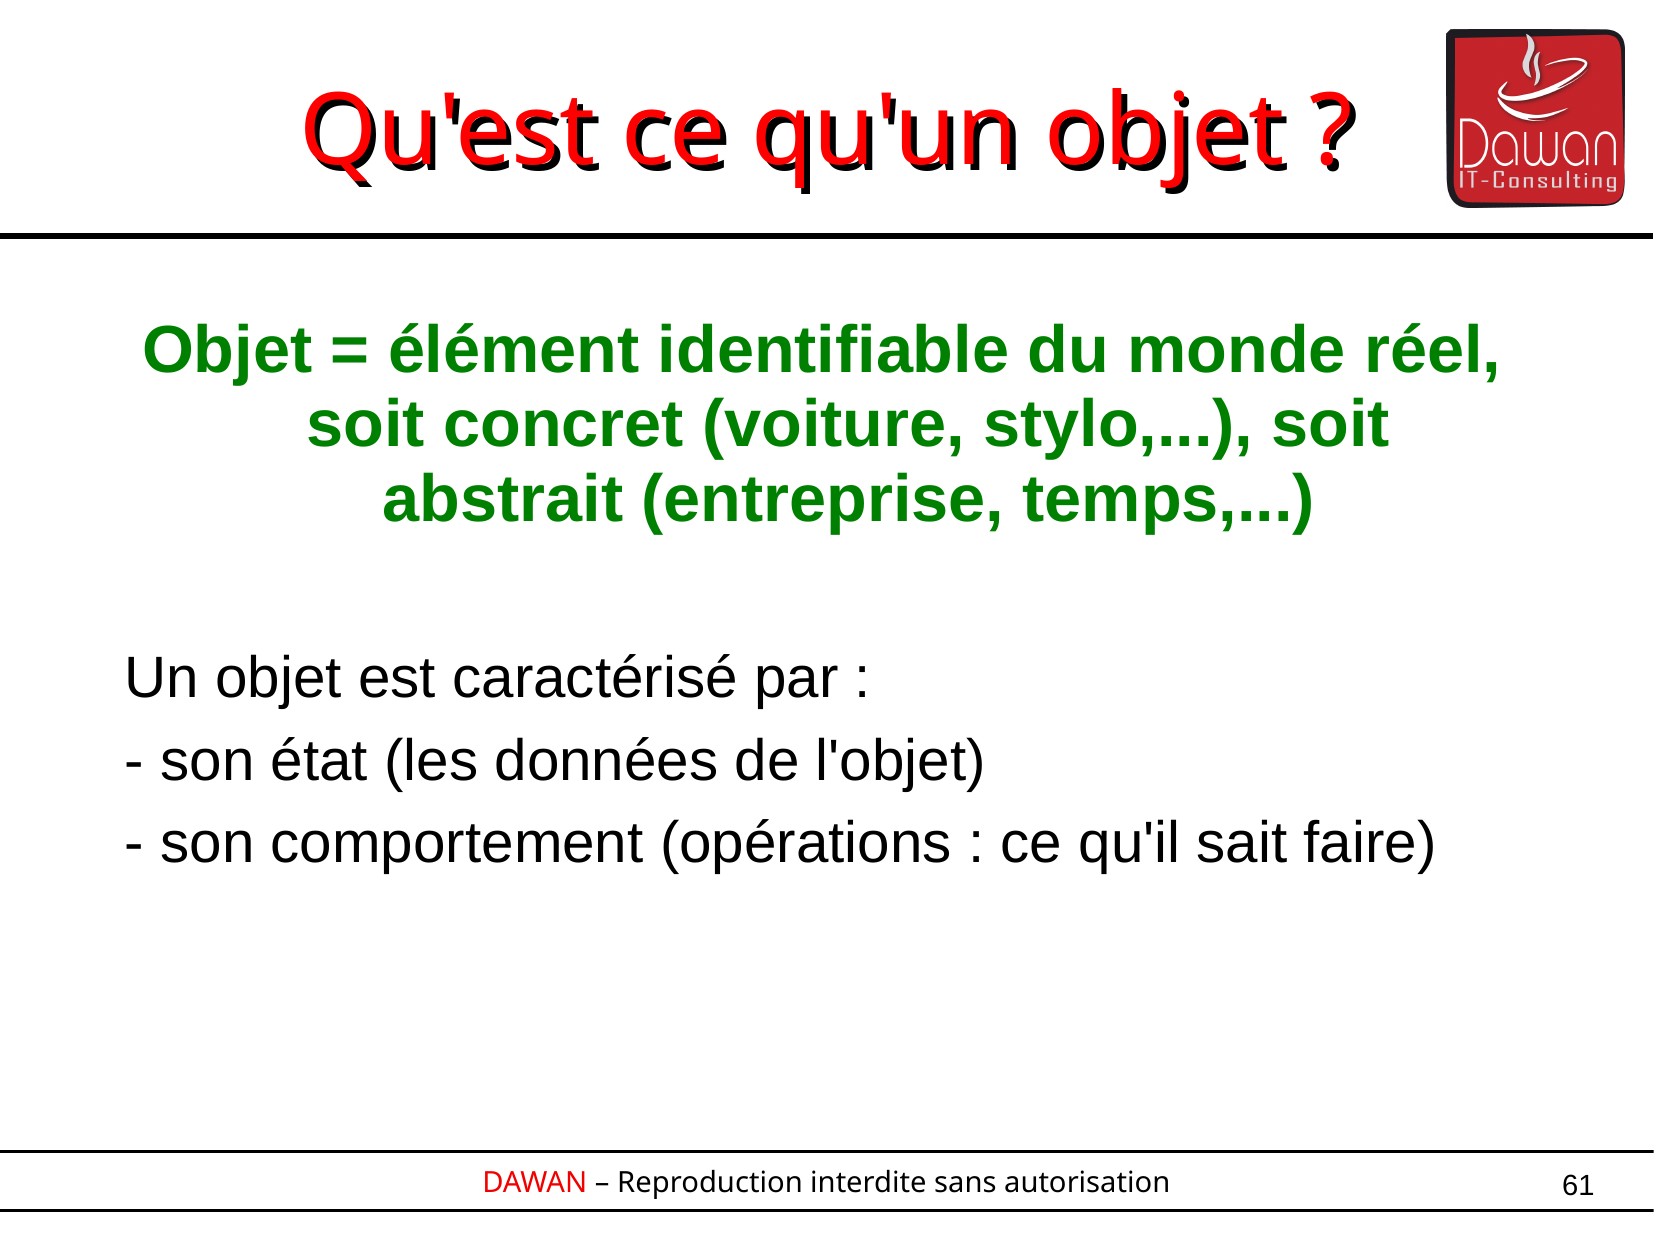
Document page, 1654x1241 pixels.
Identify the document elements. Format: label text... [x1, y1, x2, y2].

picture [1446, 29, 1625, 208]
text_box Qu'est ce qu'un objet ? [88, 50, 1565, 182]
list Objet = élément identifiable du monde réel, soit concret (voiture, stylo,...), soit abstrait (entreprise, temps,...) Un objet est caractérisé par : - son état (les données de l'objet) - son comportement (opérations : ce qu'il sait faire) [92, 304, 1536, 1046]
